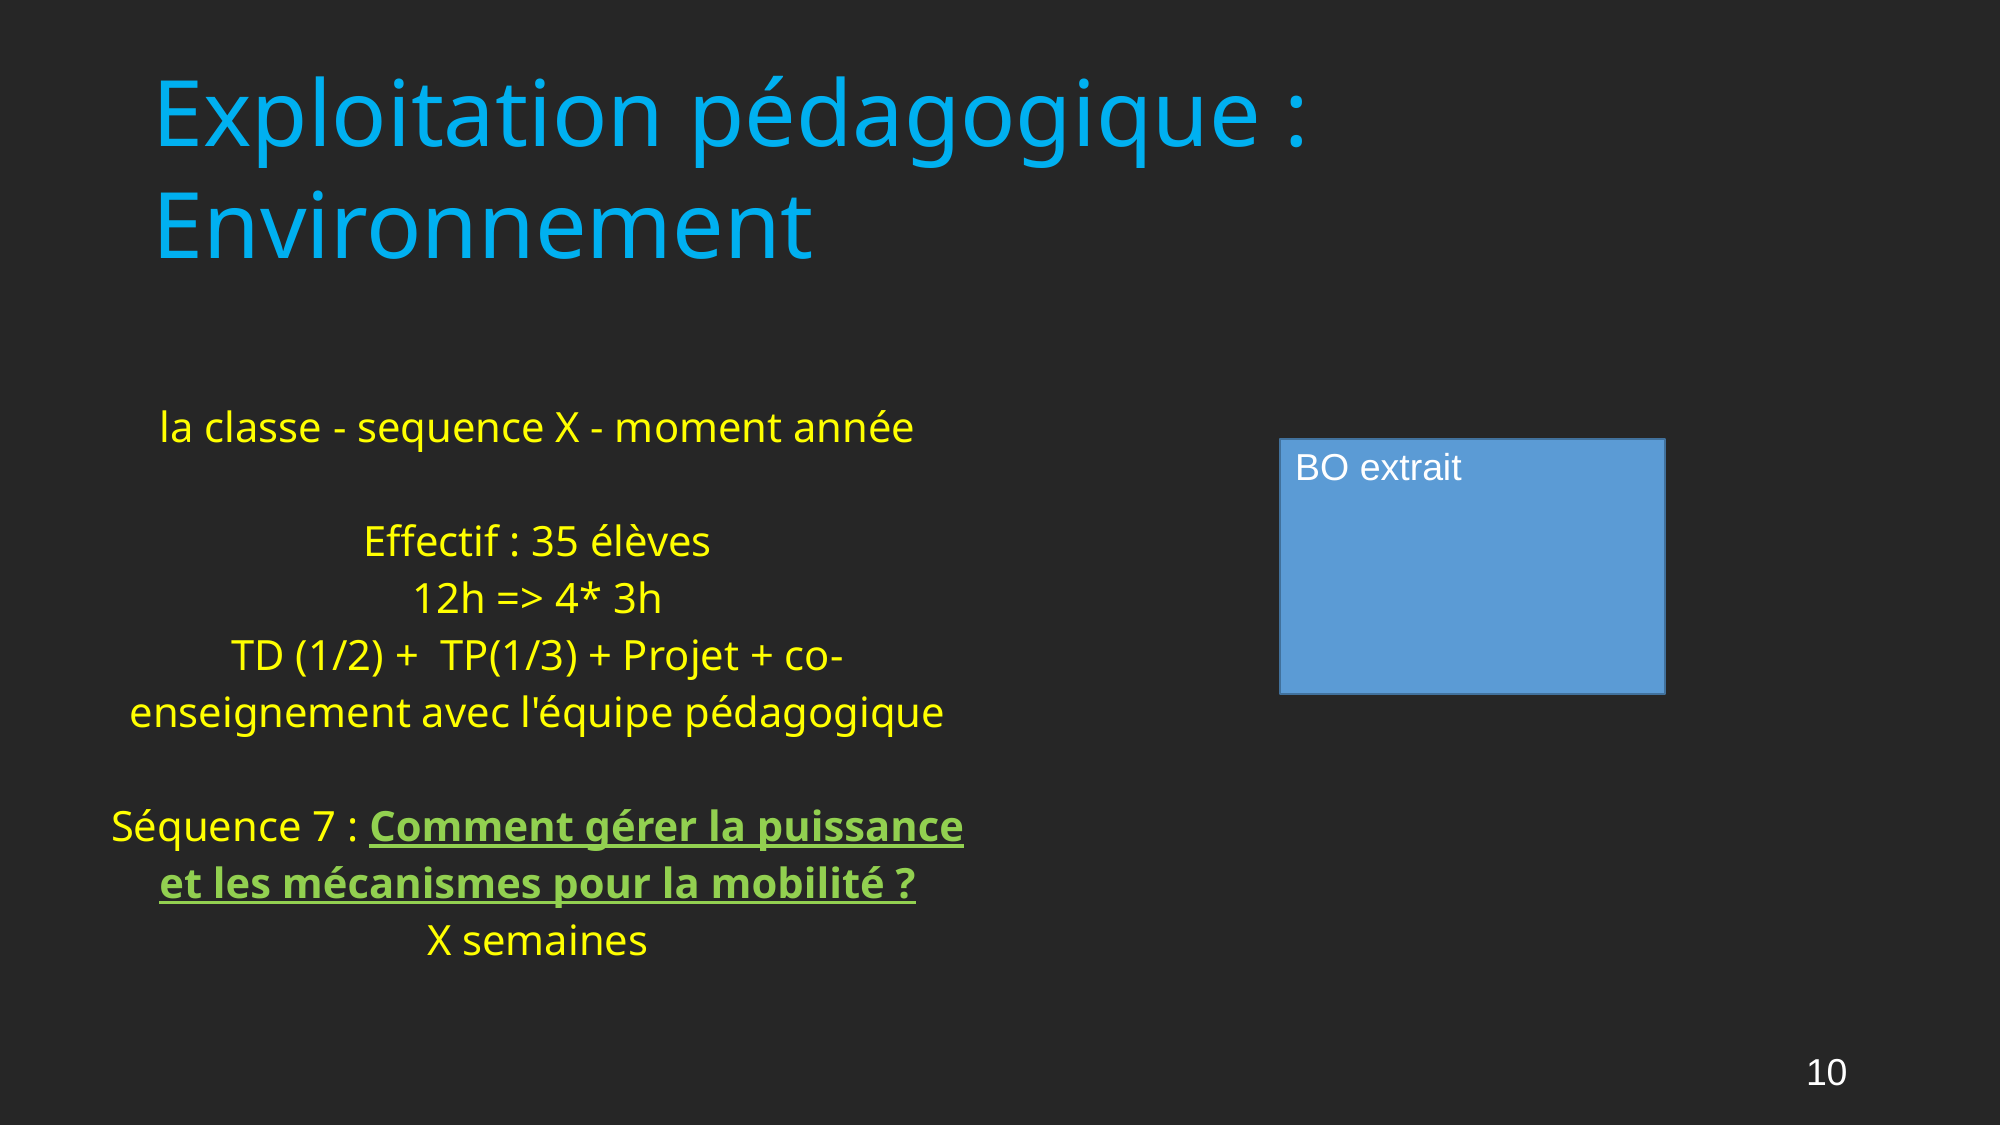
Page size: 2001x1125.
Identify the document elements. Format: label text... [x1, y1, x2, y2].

title Exploitation pédagogique : Environnement [137, 59, 1863, 278]
text_box [1412, 1042, 1863, 1103]
text_box BO extrait [1280, 439, 1665, 694]
text_box la classe - sequence X - moment année Effectif : 35 élèves 12h => 4* 3h TD (1/2) + TP(1/3) + Projet + co-enseignement avec l'équipe pédagogique Séquence 7 : Comment gérer la puissance et les mécanismes pour la mobilité ? X semaines [91, 390, 984, 911]
